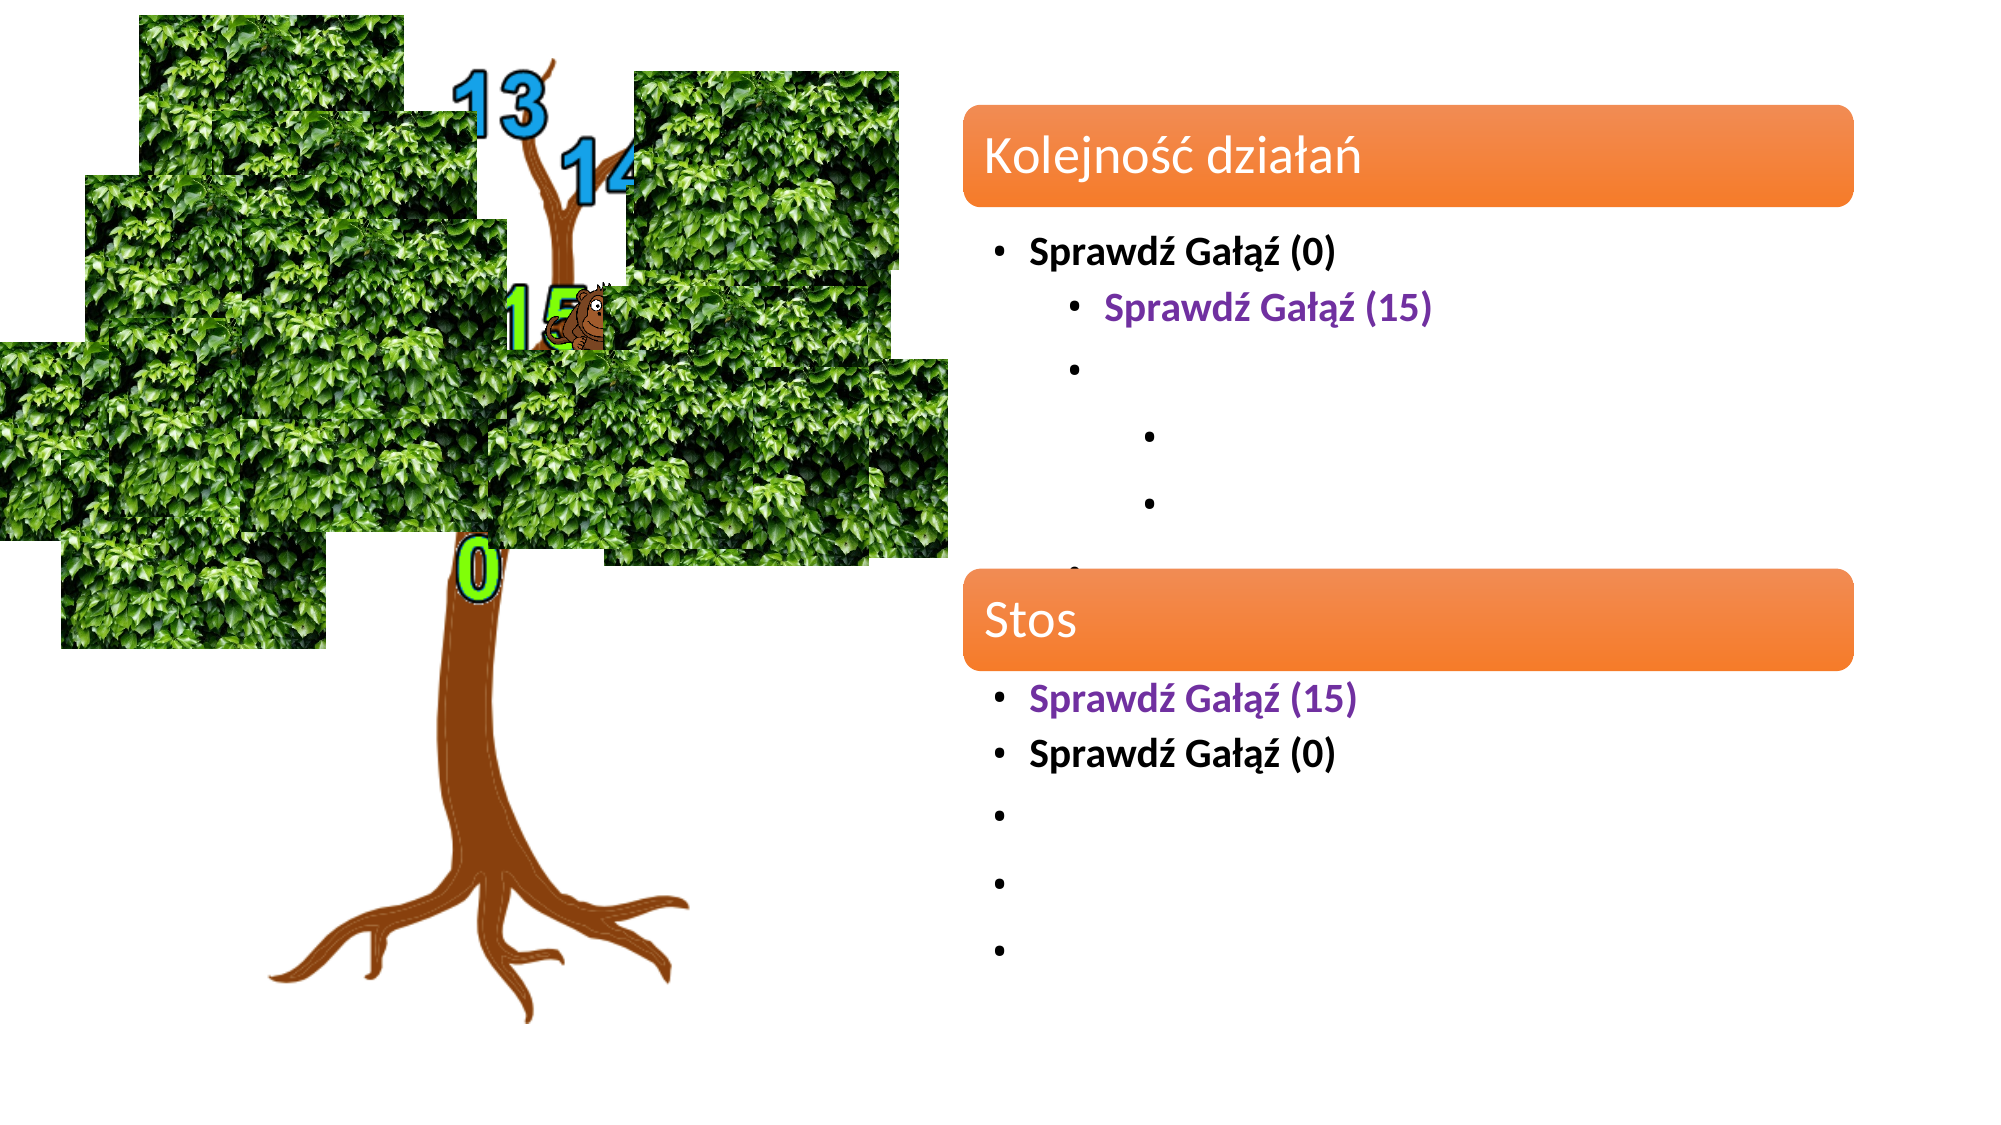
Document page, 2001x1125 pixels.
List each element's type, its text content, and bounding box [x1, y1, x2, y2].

text_box Stos [963, 568, 1854, 671]
picture [0, 15, 948, 1024]
text_box Sprawdź Gałąź (15) Sprawdź Gałąź (0) [963, 671, 1854, 954]
text_box Sprawdź Gałąź (0) Sprawdź Gałąź (15) [963, 224, 1854, 569]
text_box Kolejność działań [963, 104, 1854, 208]
